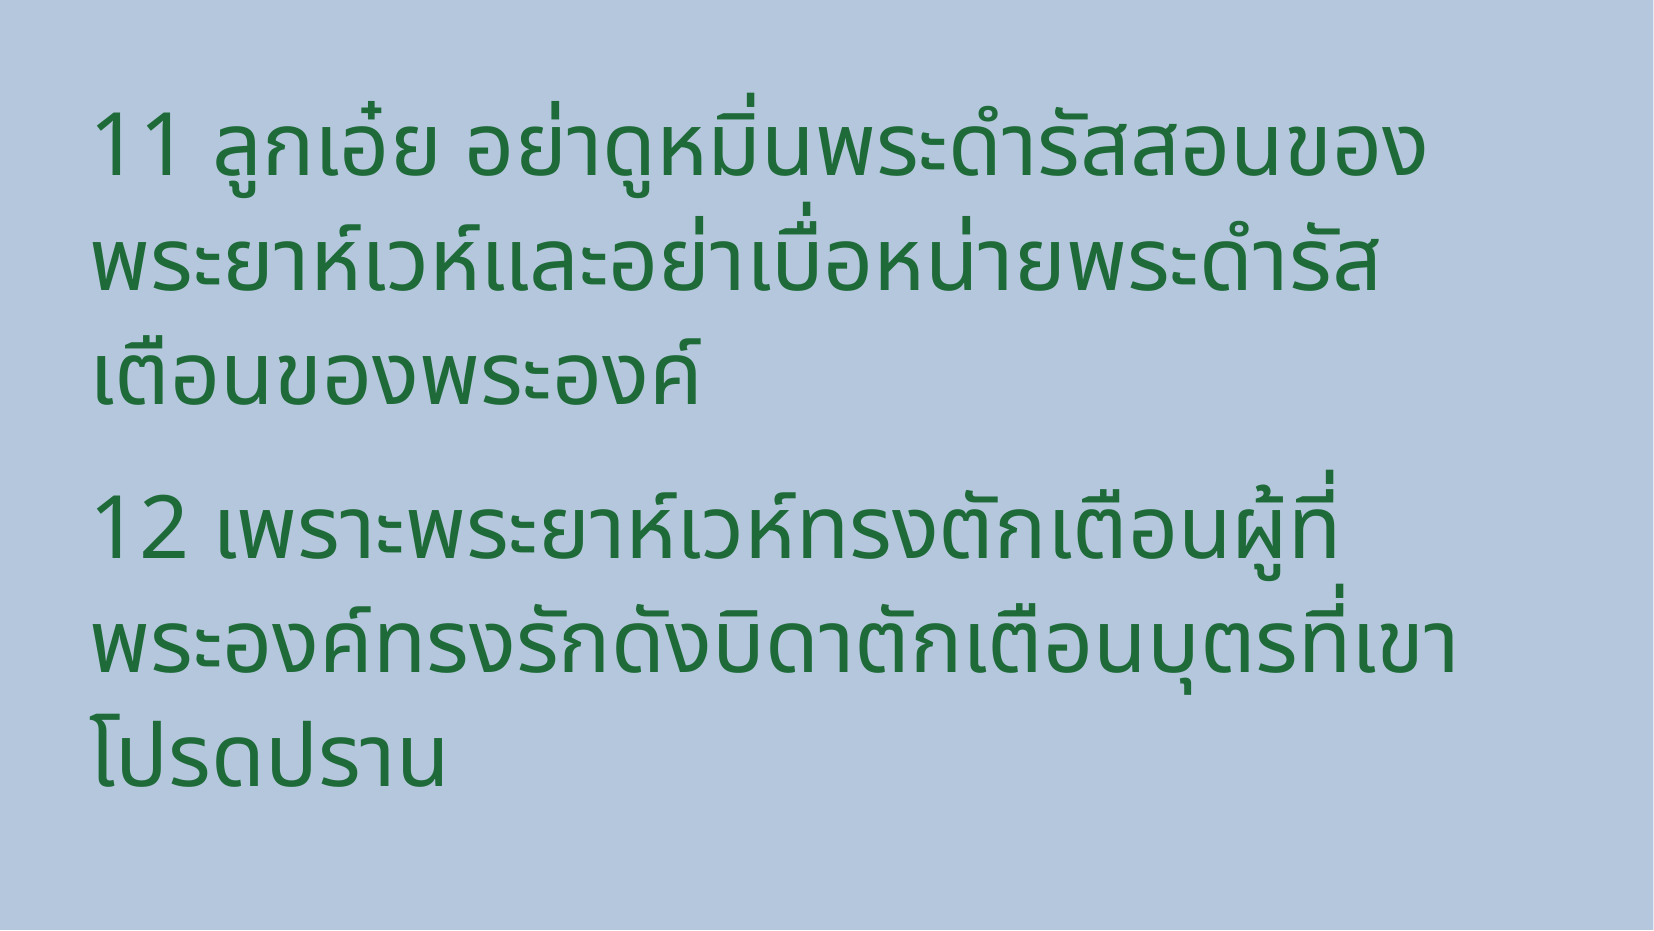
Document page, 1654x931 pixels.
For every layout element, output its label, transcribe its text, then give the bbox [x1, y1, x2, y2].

text_box 11 ลูกเอ๋ย อย่าดูหมิ่นพระดำรัสสอนของพระยาห์เวห์และอย่าเบื่อหน่ายพระดำรัสเตือนของพระองค์ 12 เพราะพระยาห์เวห์ทรงตักเตือนผู้ที่พระองค์ทรงรักดังบิดาตักเตือนบุตรที่เขาโปรดปราน [75, 75, 1576, 931]
